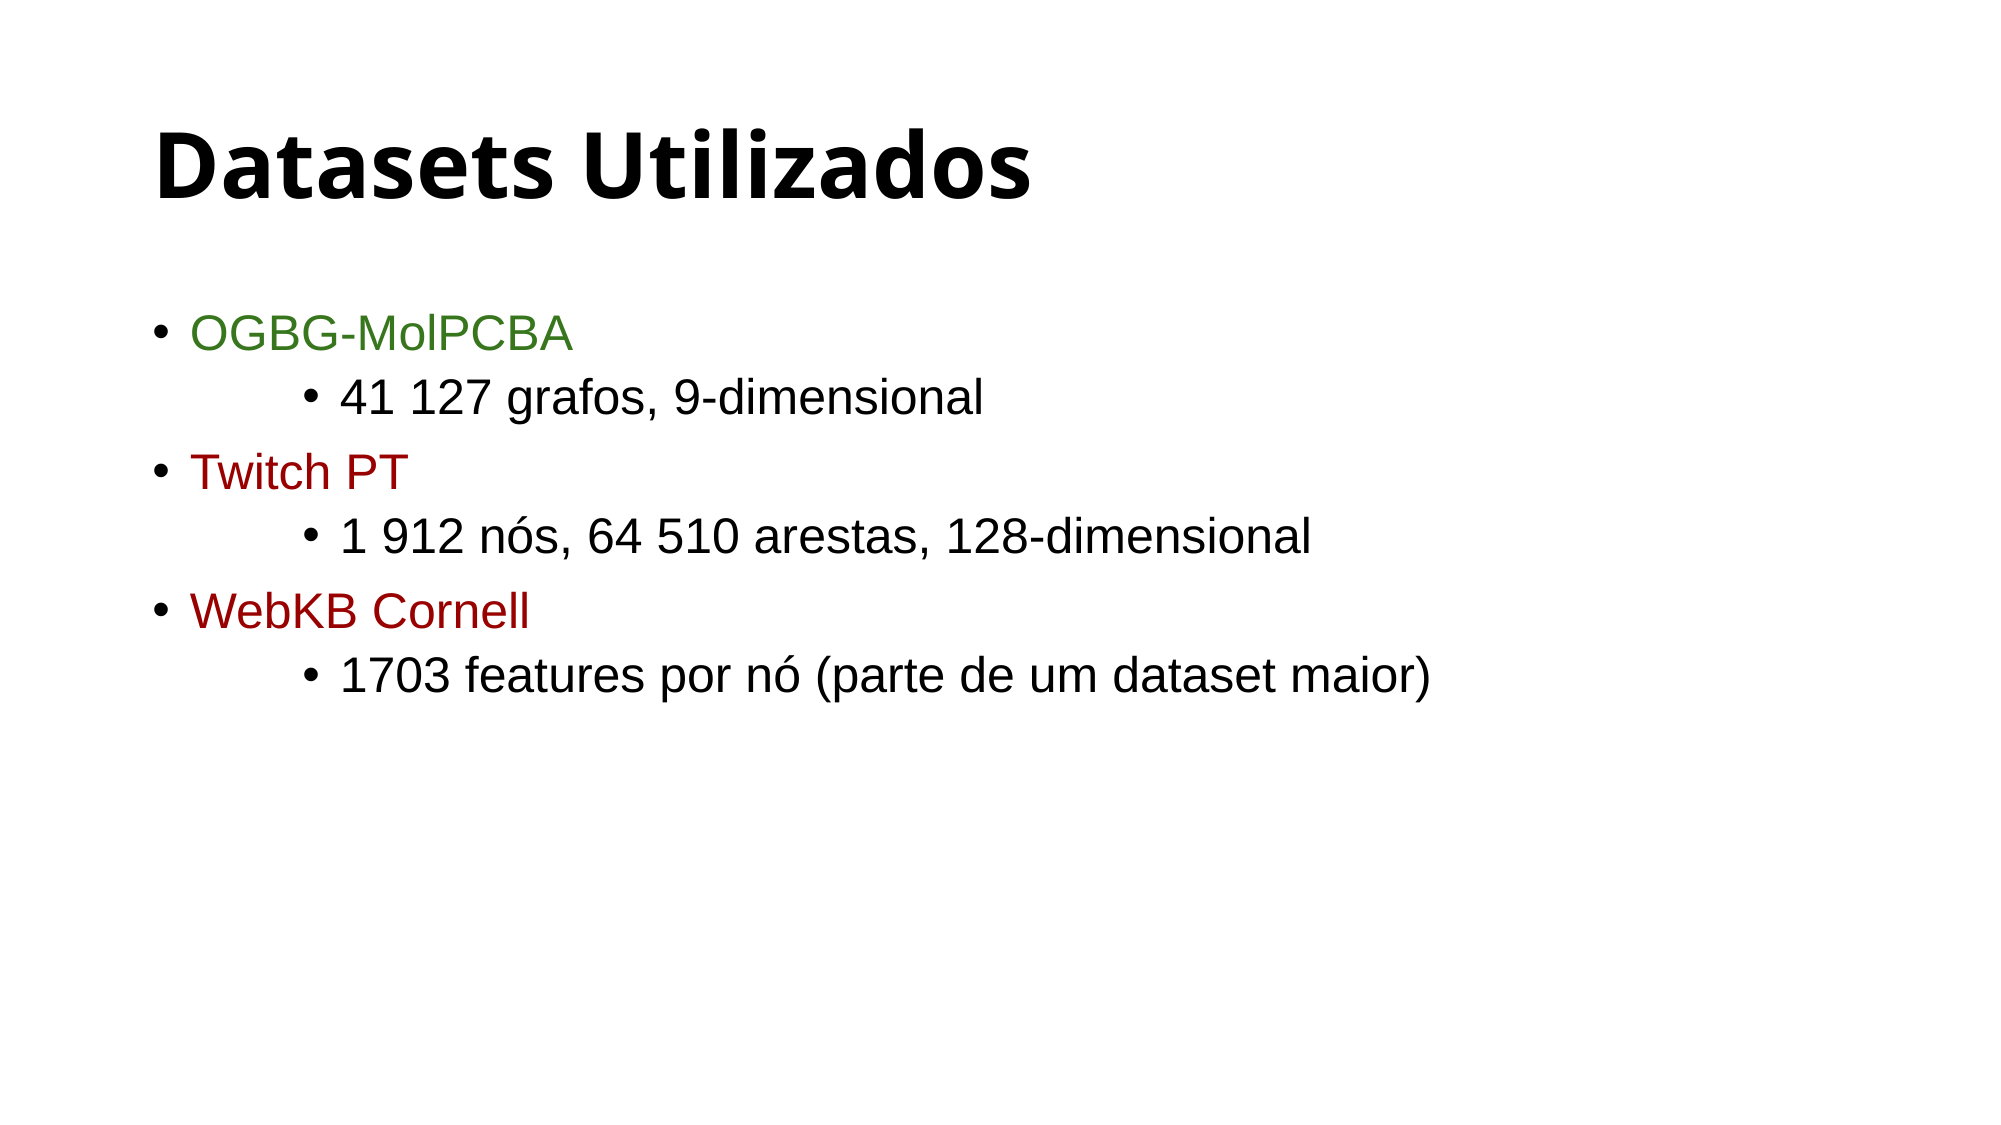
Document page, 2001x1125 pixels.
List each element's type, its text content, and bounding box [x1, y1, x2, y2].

list OGBG-MolPCBA 41 127 grafos, 9-dimensional Twitch PT 1 912 nós, 64 510 arestas, 128-dimensional WebKB Cornell 1703 features por nó (parte de um dataset maior) [137, 299, 1863, 1014]
title Datasets Utilizados [137, 59, 1863, 278]
